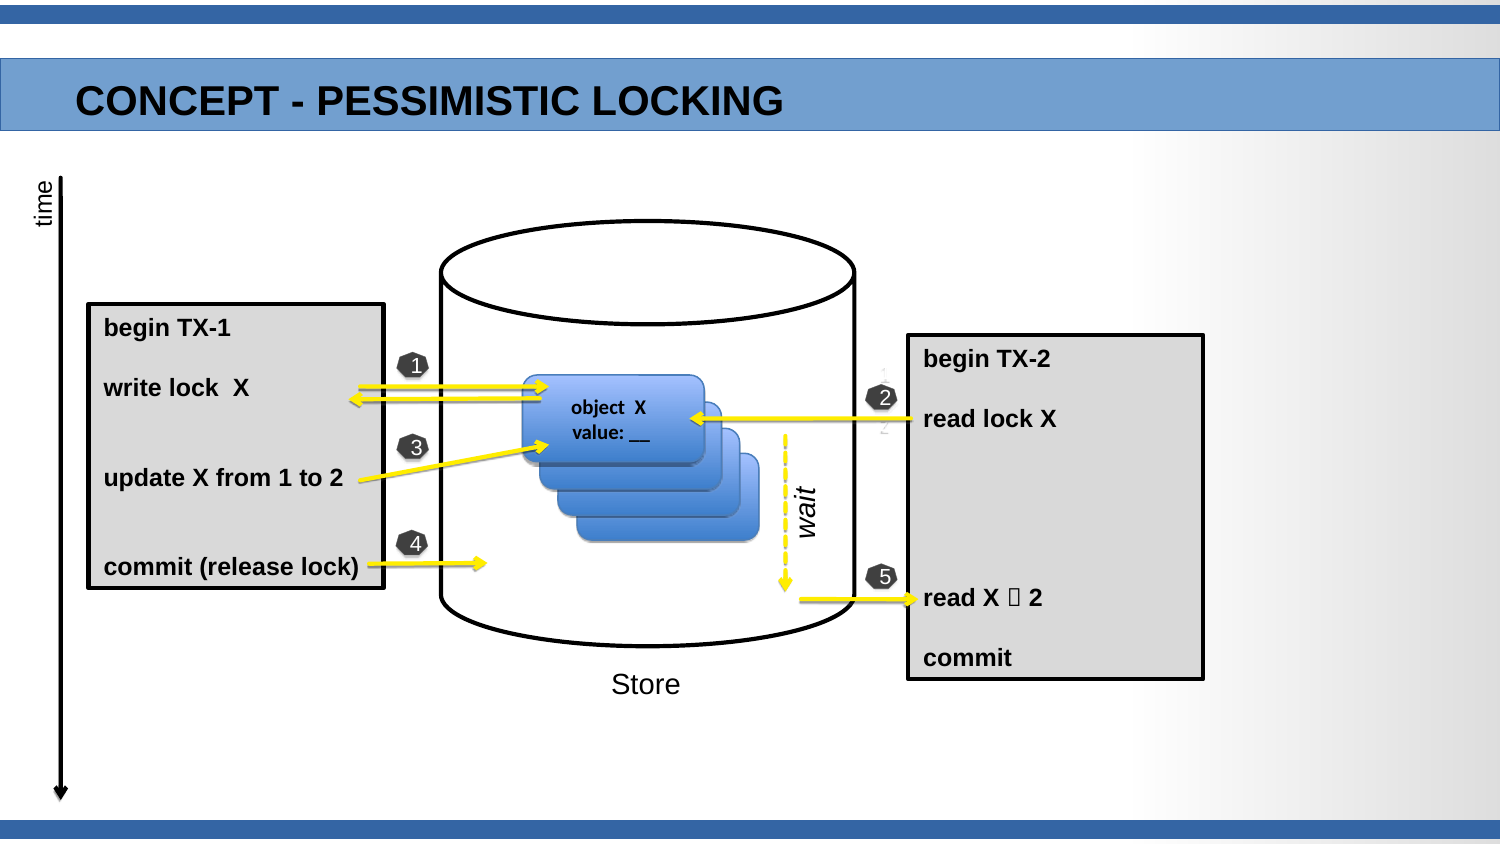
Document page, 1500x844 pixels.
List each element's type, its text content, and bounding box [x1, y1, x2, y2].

title JACIS – Object type specification [440, 220, 855, 325]
text_box [440, 274, 855, 416]
text_box wait [778, 445, 829, 555]
text_box [440, 404, 522, 462]
text_box 4 [395, 529, 428, 555]
text_box 5 [865, 563, 898, 589]
text_box begin TX-1 write lock X update X from 1 to 2 commit (release lock) [88, 303, 384, 589]
title CONCEpt - Pessimistic Locking [63, 52, 1199, 151]
text_box 3 [396, 433, 429, 459]
text_box time [19, 150, 65, 243]
text_box object X value: __ [522, 374, 705, 462]
text_box [440, 424, 855, 647]
text_box Store [533, 658, 759, 708]
text_box 1 [396, 352, 429, 378]
text_box 12z [865, 384, 898, 410]
text_box begin TX-2 read lock X read X  2 commit [908, 334, 1204, 680]
